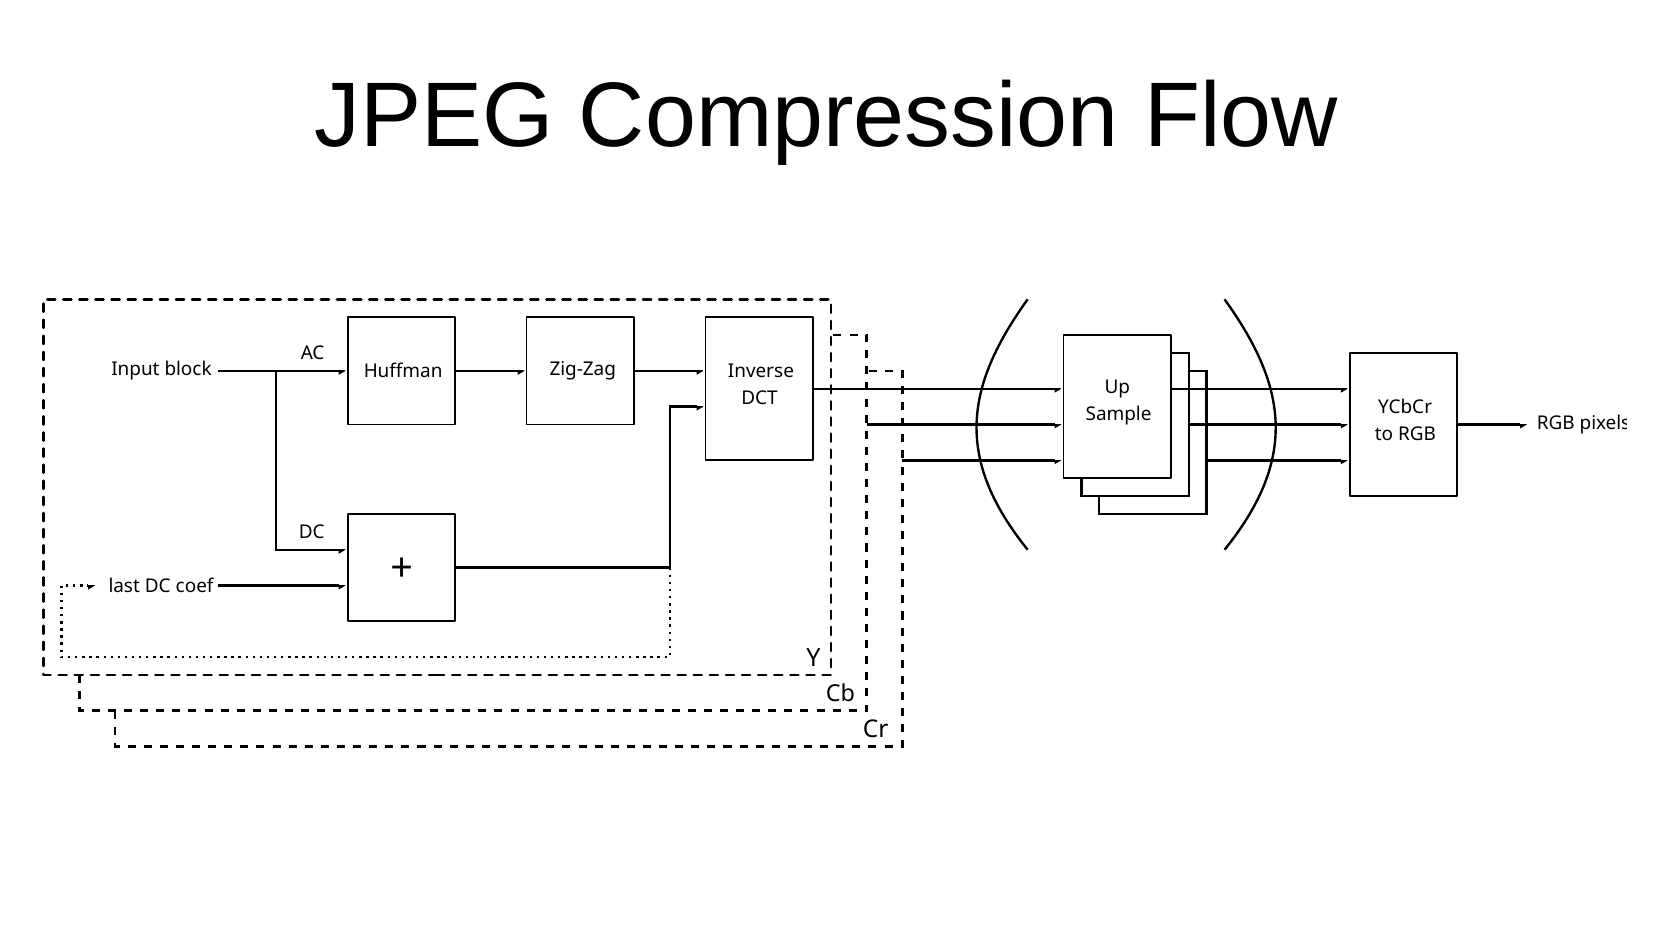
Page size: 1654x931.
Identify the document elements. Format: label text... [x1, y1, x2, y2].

picture [42, 297, 1627, 748]
title JPEG Compression Flow [82, 37, 1571, 193]
